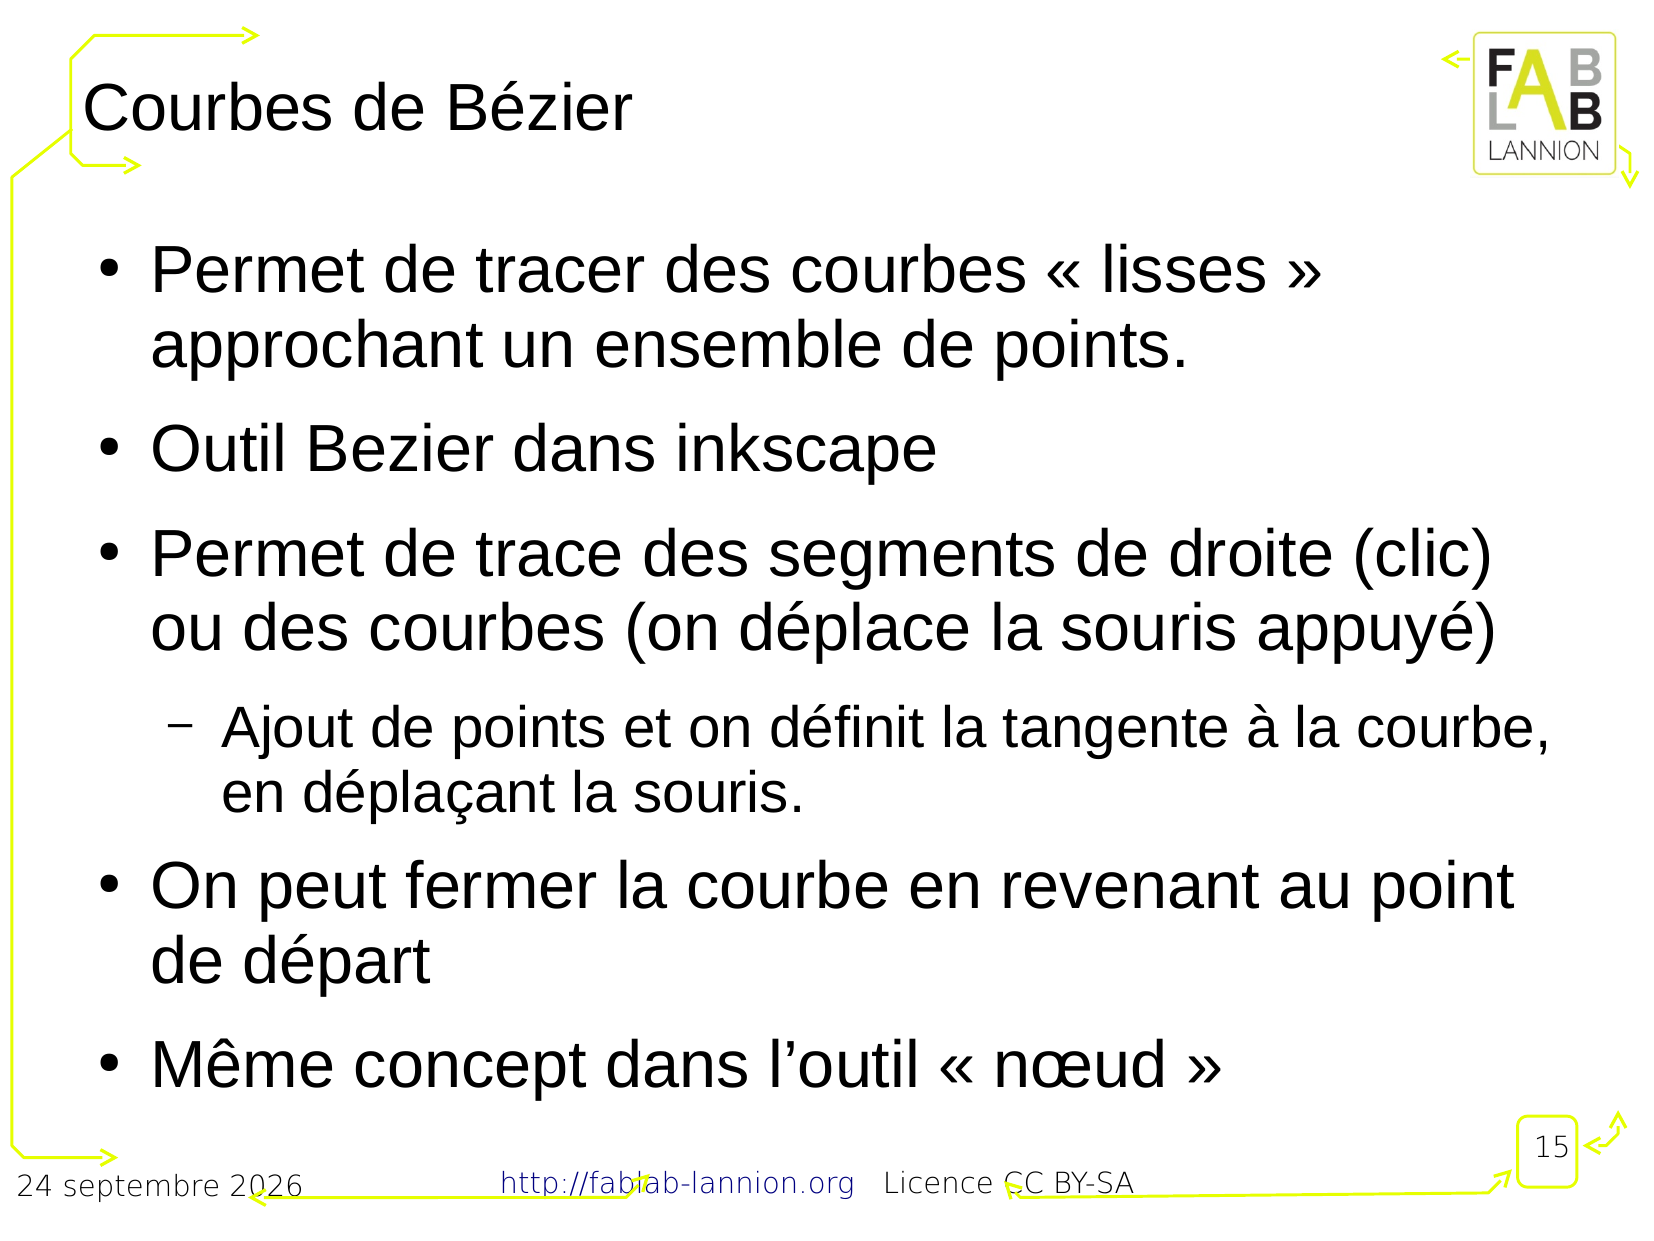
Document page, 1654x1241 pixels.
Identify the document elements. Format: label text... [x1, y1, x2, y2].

list Permet de tracer des courbes « lisses » approchant un ensemble de points. Outil Bezier dans inkscape Permet de trace des segments de droite (clic) ou des courbes (on déplace la souris appuyé) Ajout de points et on définit la tangente à la courbe, en déplaçant la souris. On peut fermer la courbe en revenant au point de départ Même concept dans l’outil « nœud » [79, 232, 1568, 952]
picture [1470, 29, 1619, 178]
title Courbes de Bézier [82, 49, 1441, 166]
